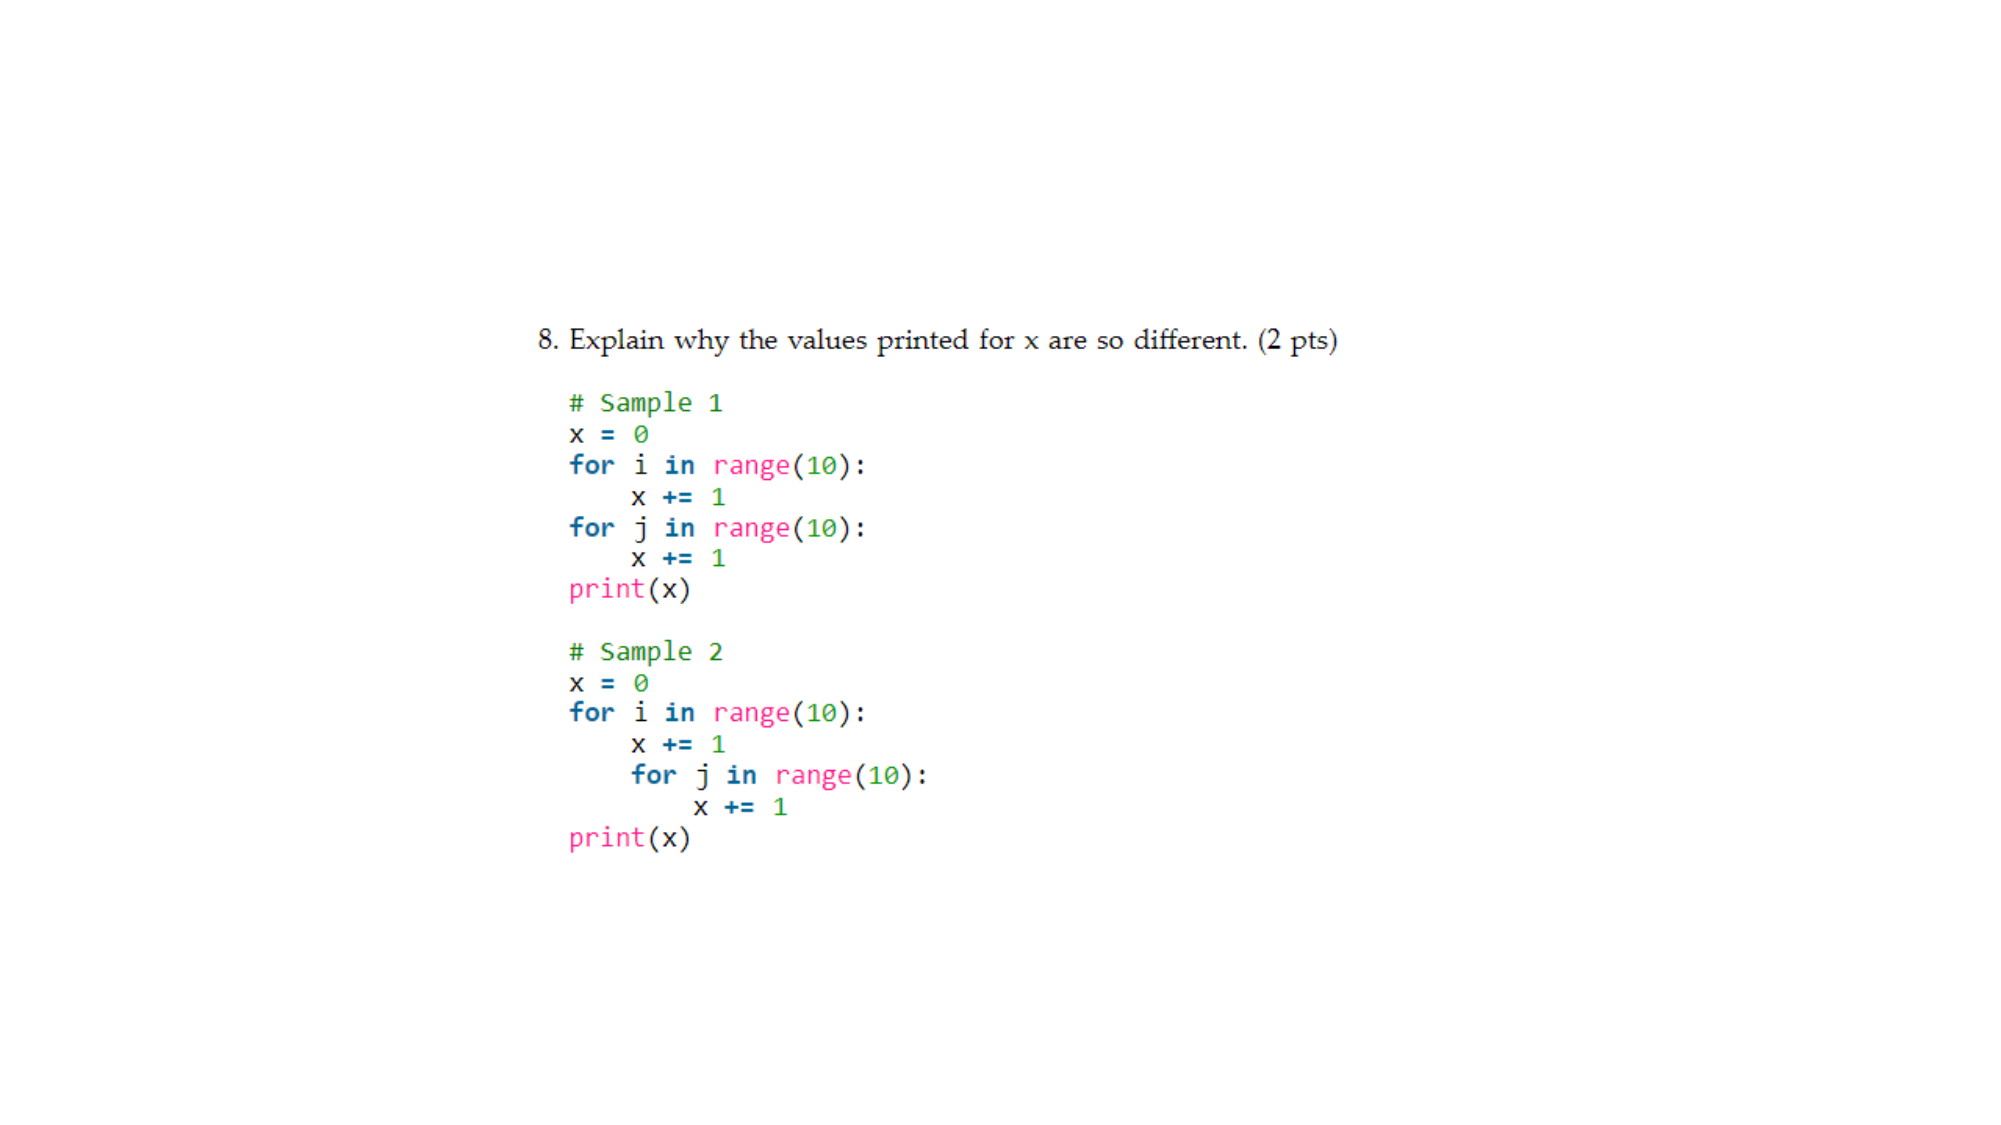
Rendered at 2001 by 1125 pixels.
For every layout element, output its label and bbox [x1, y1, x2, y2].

picture [501, 299, 1499, 878]
